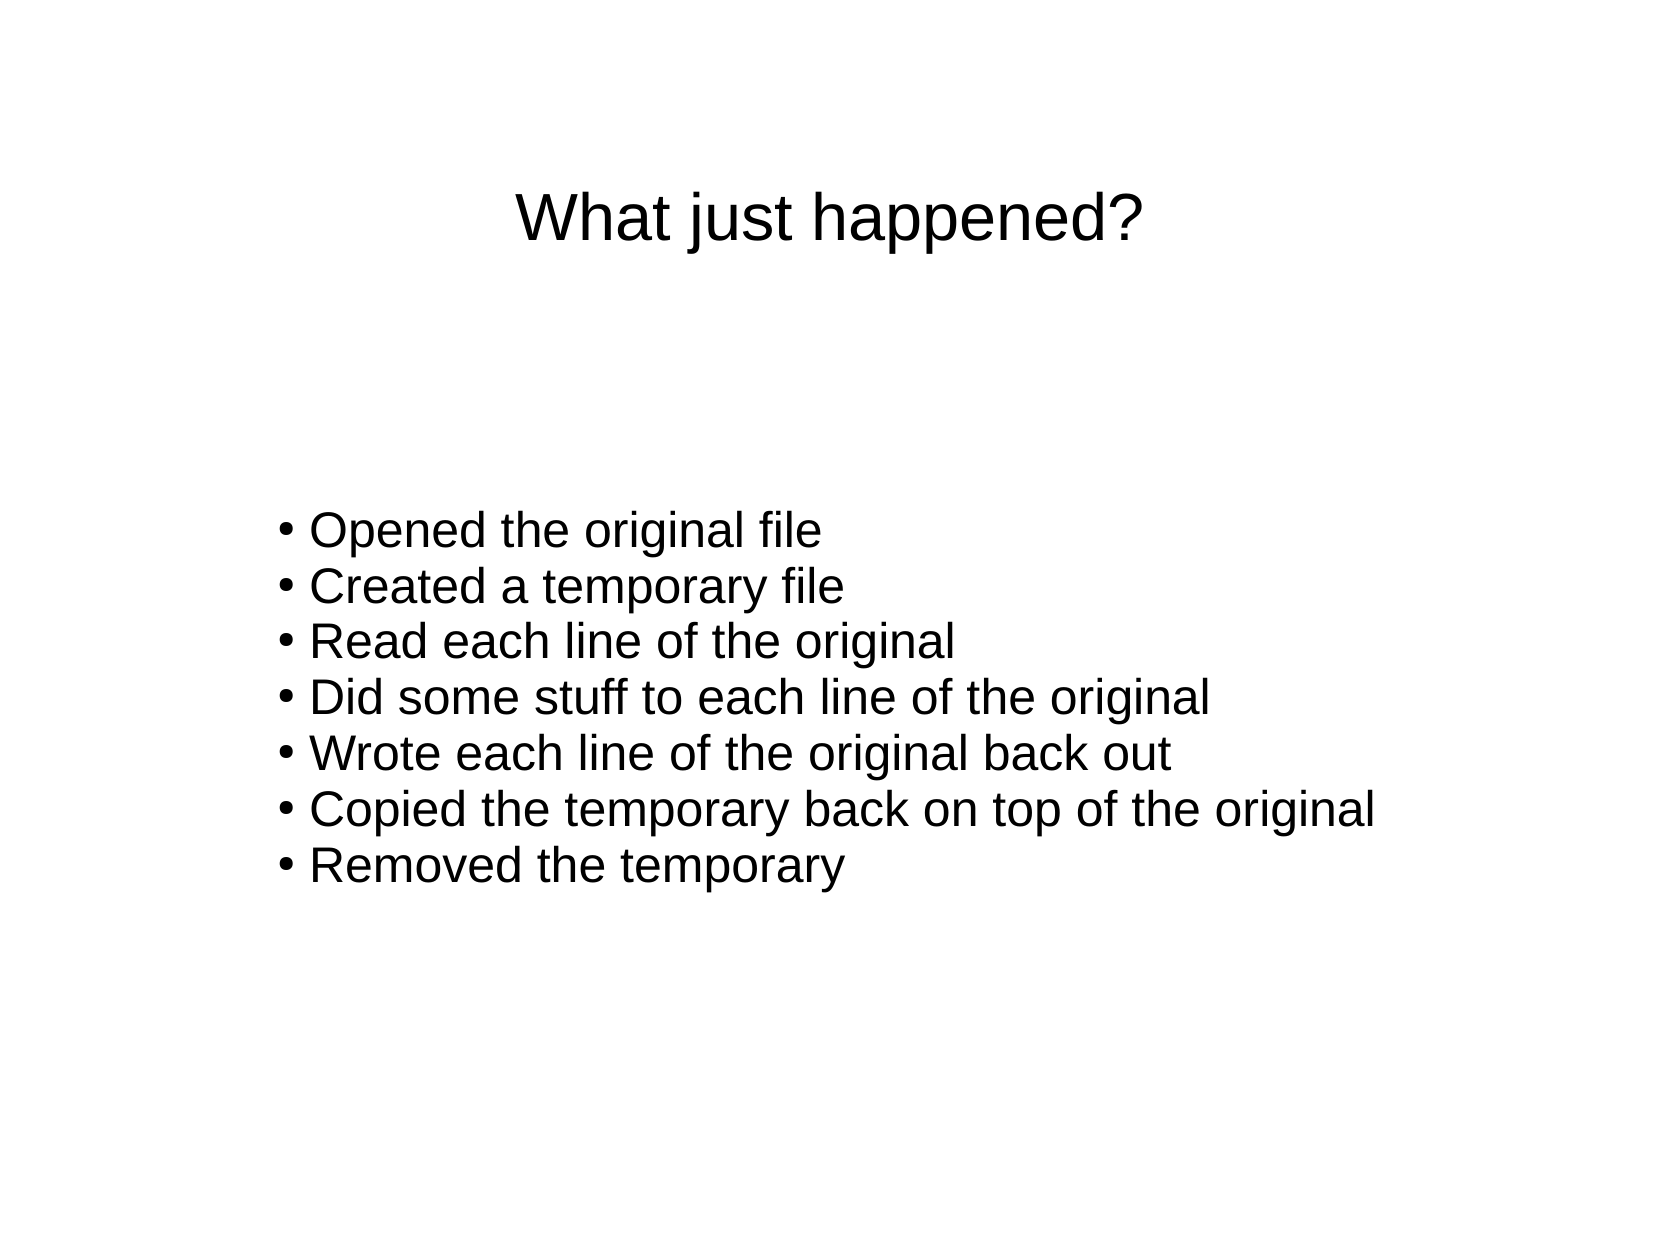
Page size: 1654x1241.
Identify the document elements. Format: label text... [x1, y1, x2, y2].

text_box Opened the original file Created a temporary file Read each line of the original Did some stuff to each line of the original Wrote each line of the original back out Copied the temporary back on top of the original Removed the temporary [262, 494, 1392, 901]
text_box What just happened? [500, 172, 1163, 263]
